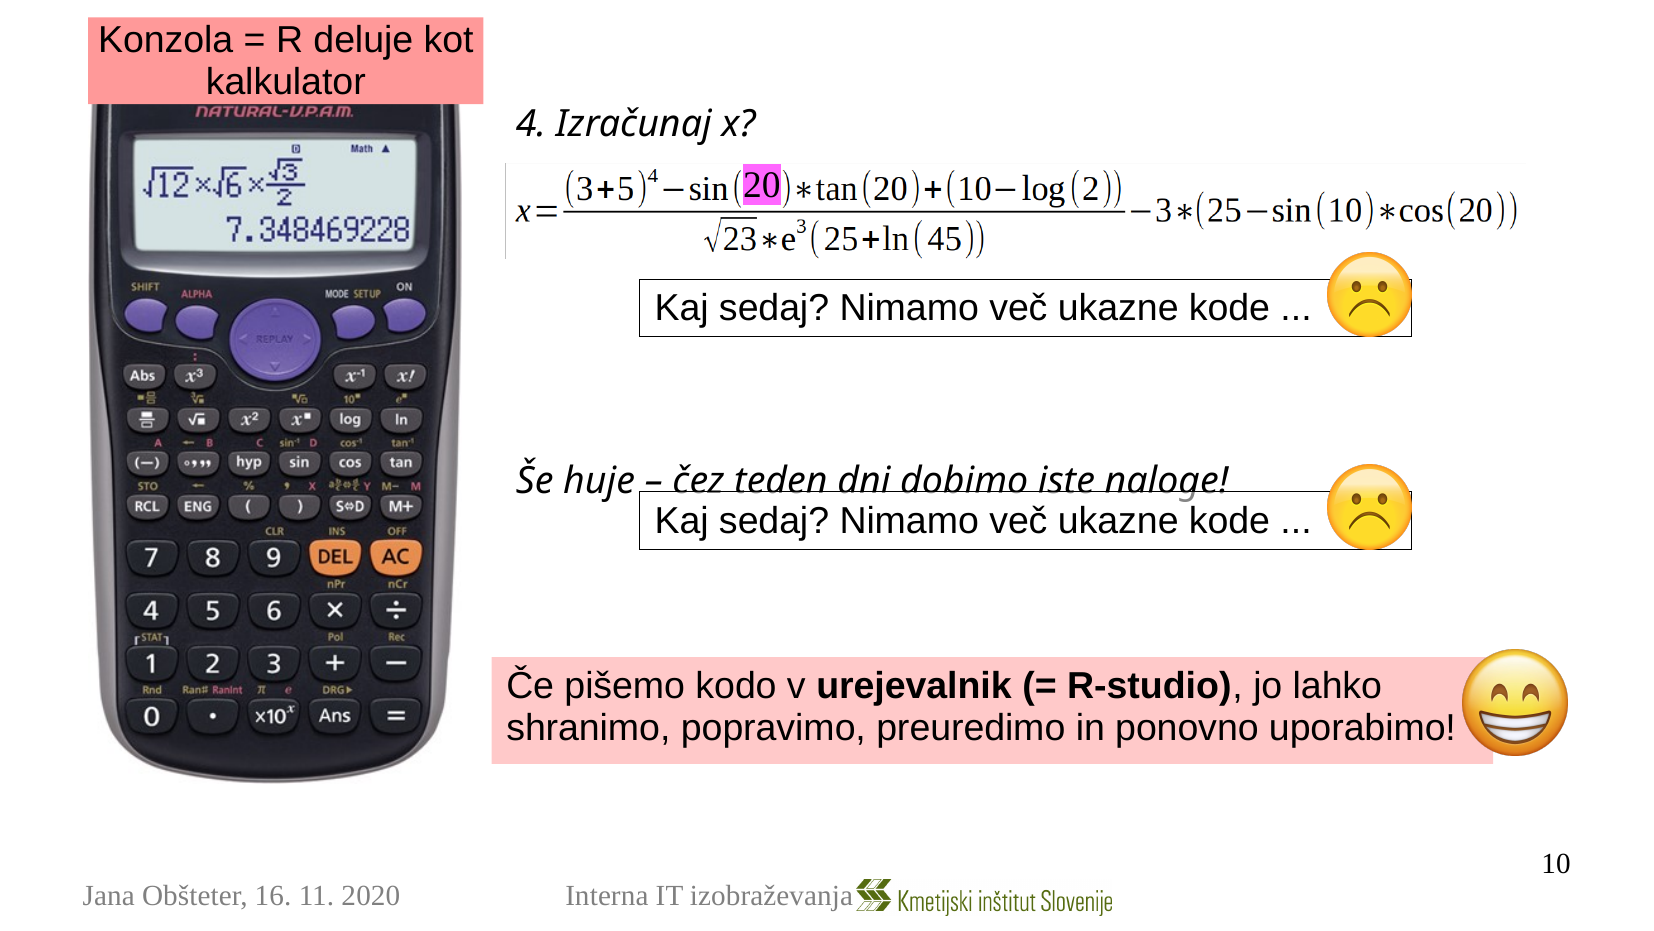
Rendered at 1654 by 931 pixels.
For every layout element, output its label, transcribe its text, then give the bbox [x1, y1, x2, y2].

picture [505, 163, 1526, 337]
picture [88, 105, 462, 784]
picture [1327, 464, 1412, 550]
picture [1462, 649, 1568, 756]
text_box Če pišemo kodo v urejevalnik (= R-studio), jo lahko shranimo, popravimo, preuredimo in ponovno uporabimo! [491, 657, 1494, 764]
text_box Konzola = R deluje kot kalkulator [88, 17, 484, 105]
picture [856, 879, 1112, 916]
text_box Kaj sedaj? Nimamo več ukazne kode ... [639, 491, 1327, 550]
text_box 4. Izračunaj x? Še huje – čez teden dni dobimo iste naloge! [501, 5, 1472, 651]
text_box Kaj sedaj? Nimamo več ukazne kode ... [639, 279, 1327, 337]
